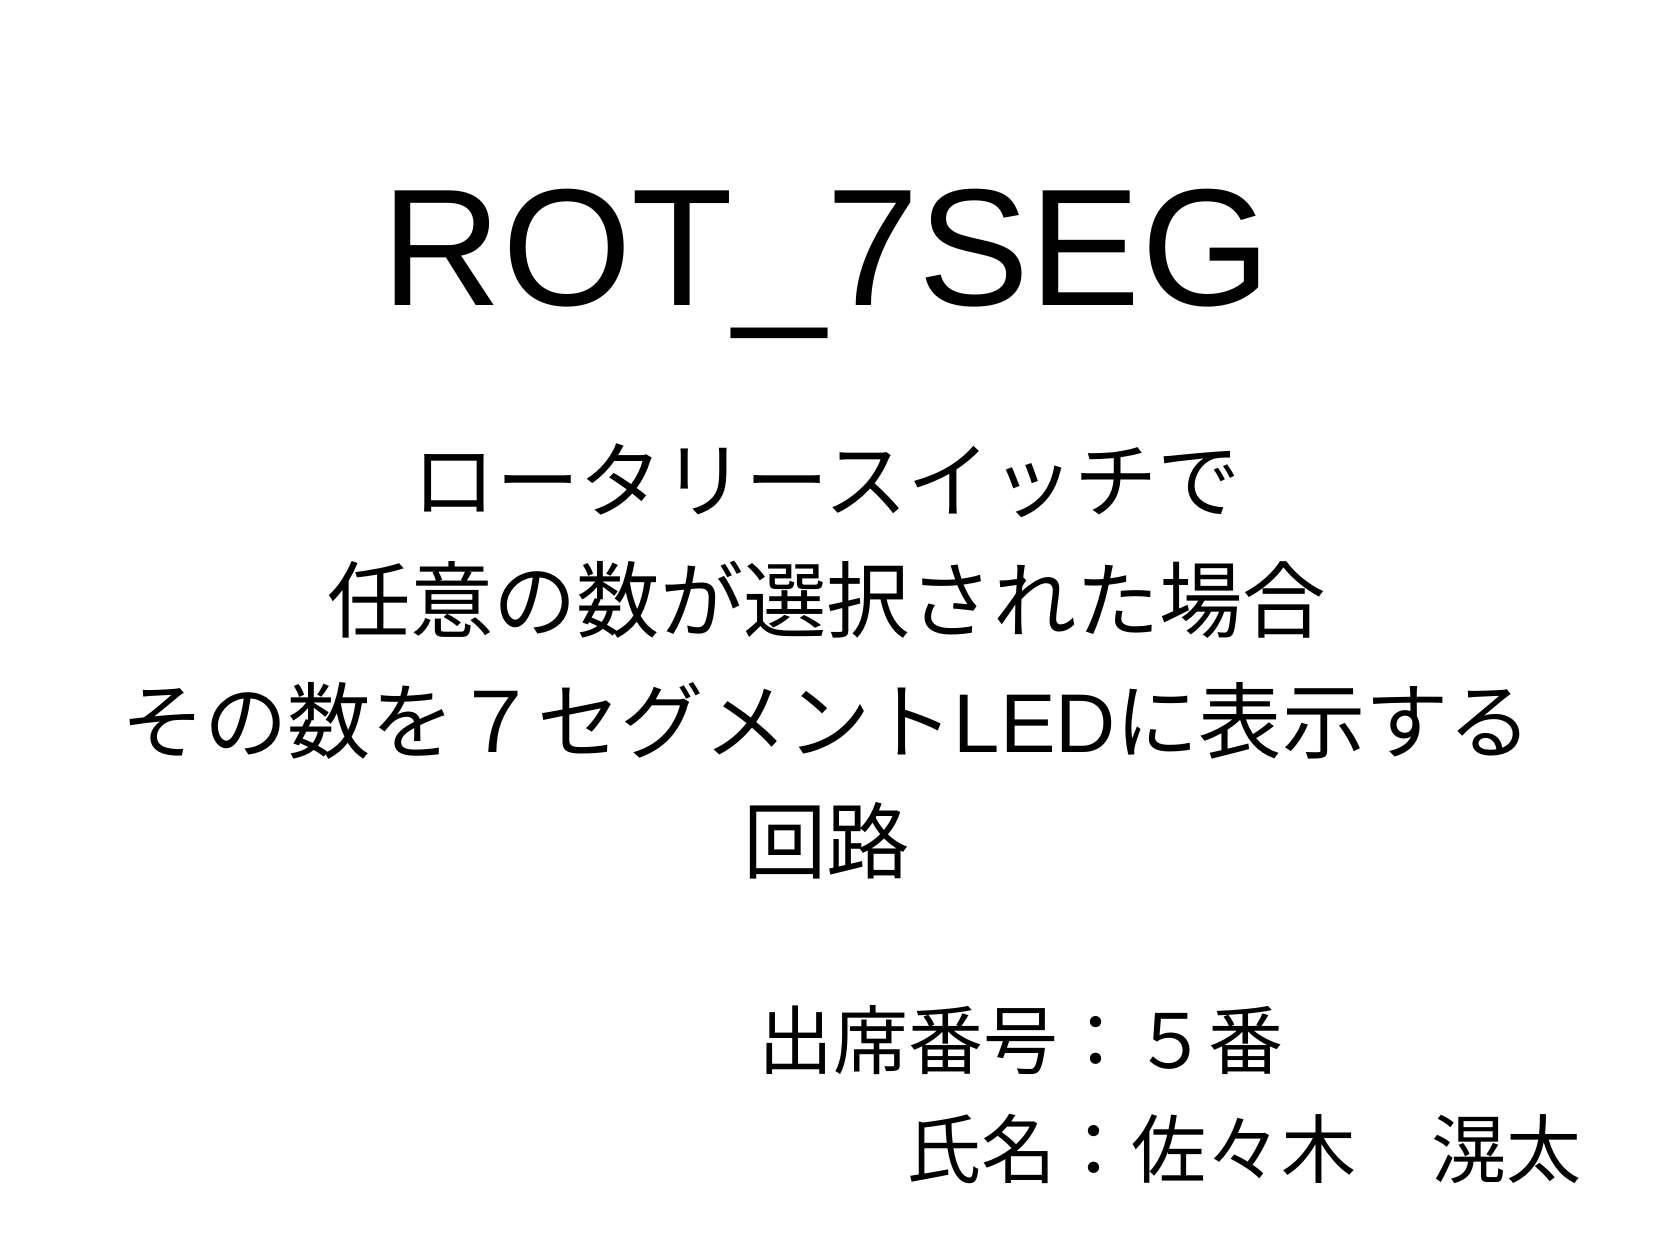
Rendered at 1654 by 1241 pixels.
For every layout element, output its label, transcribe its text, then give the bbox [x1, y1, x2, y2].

subtitle ロータリースイッチで 任意の数が選択された場合 その数を７セグメントLEDに表示する回路 [82, 366, 1571, 945]
text_box 出席番号：５番 氏名：佐々木 滉太 [744, 974, 1544, 1140]
title ROT_7SEG [82, 143, 1571, 351]
